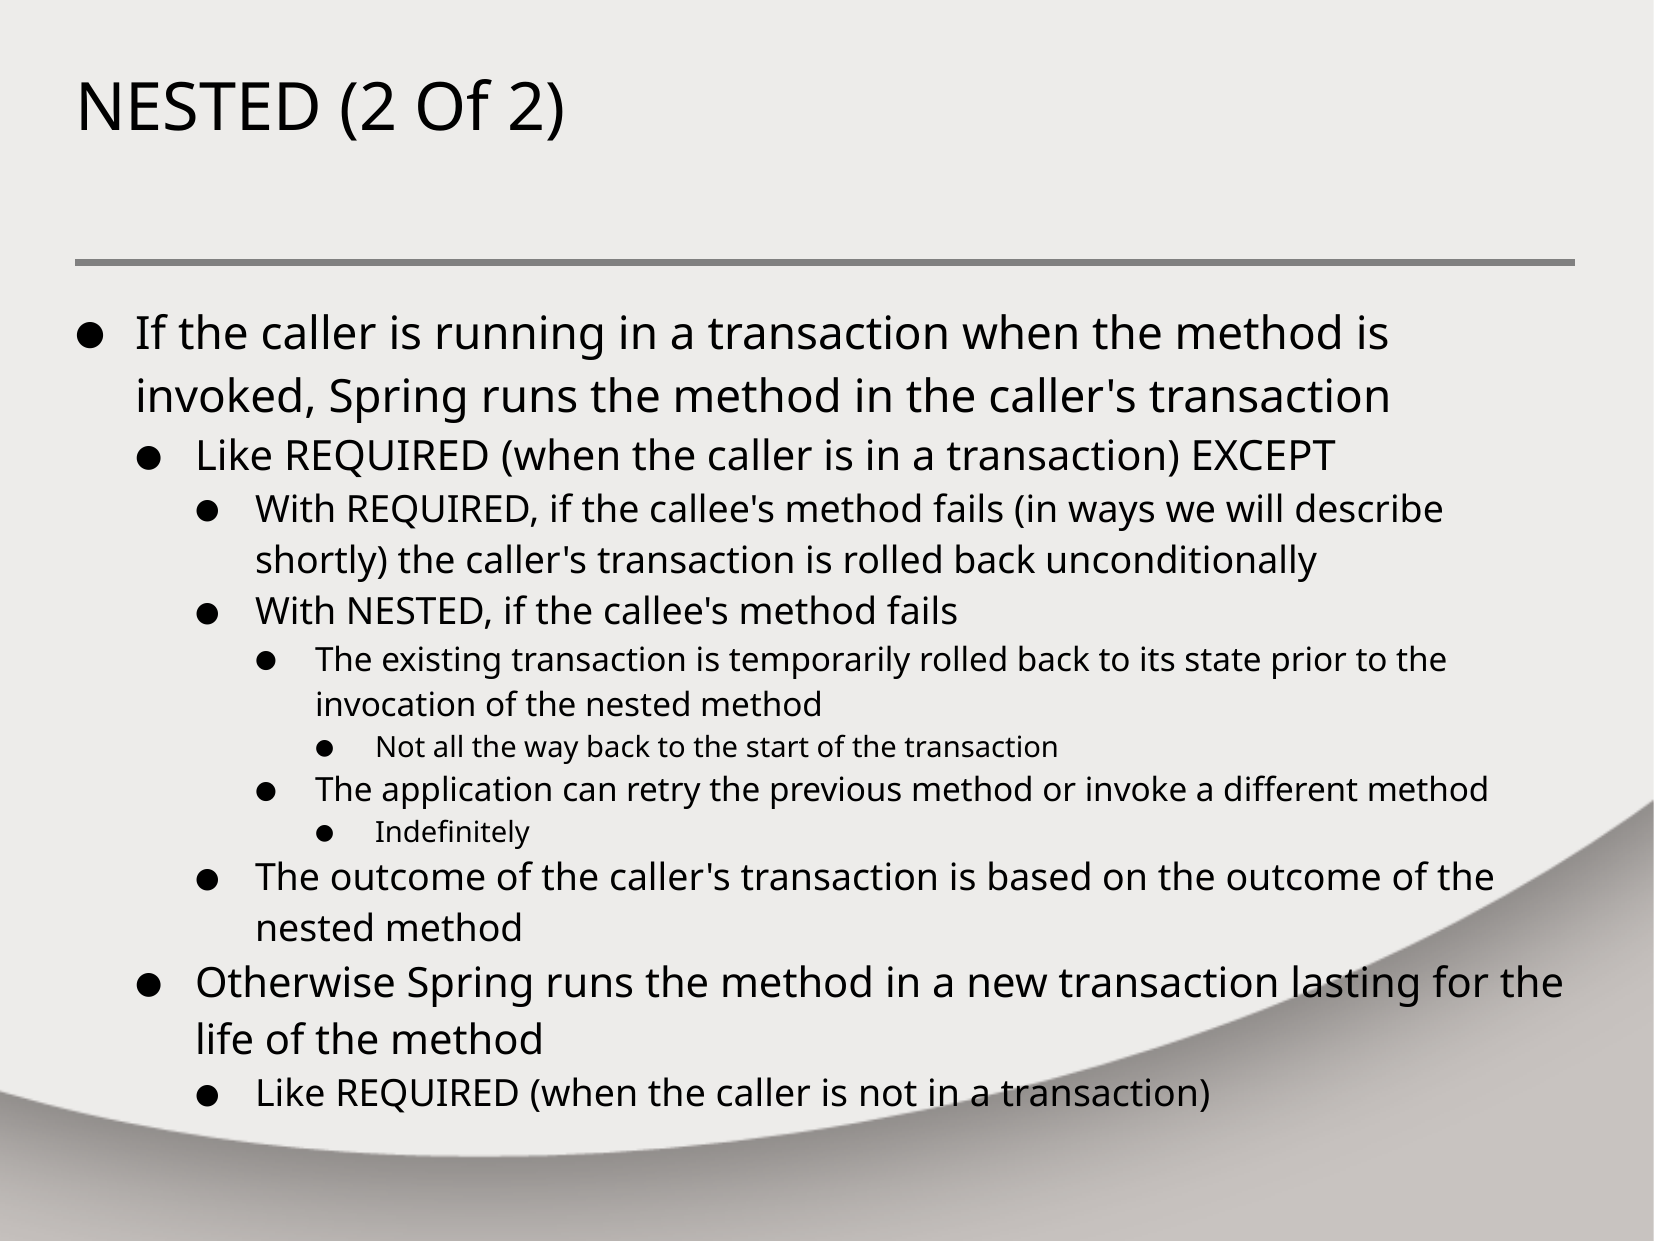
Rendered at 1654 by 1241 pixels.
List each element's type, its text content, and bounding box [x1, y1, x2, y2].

title NESTED (2 Of 2) [75, 75, 1576, 226]
list If the caller is running in a transaction when the method is invoked, Spring runs the method in the caller's transaction Like REQUIRED (when the caller is in a transaction) EXCEPT With REQUIRED, if the callee's method fails (in ways we will describe shortly) the caller's transaction is rolled back unconditionally With NESTED, if the callee's method fails The existing transaction is temporarily rolled back to its state prior to the invocation of the nested method Not all the way back to the start of the transaction The application can retry the previous method or invoke a different method Indefinitely The outcome of the caller's transaction is based on the outcome of the nested method Otherwise Spring runs the method in a new transaction lasting for the life of the method Like REQUIRED (when the caller is not in a transaction) [75, 300, 1576, 1163]
picture [0, 0, 1654, 1241]
